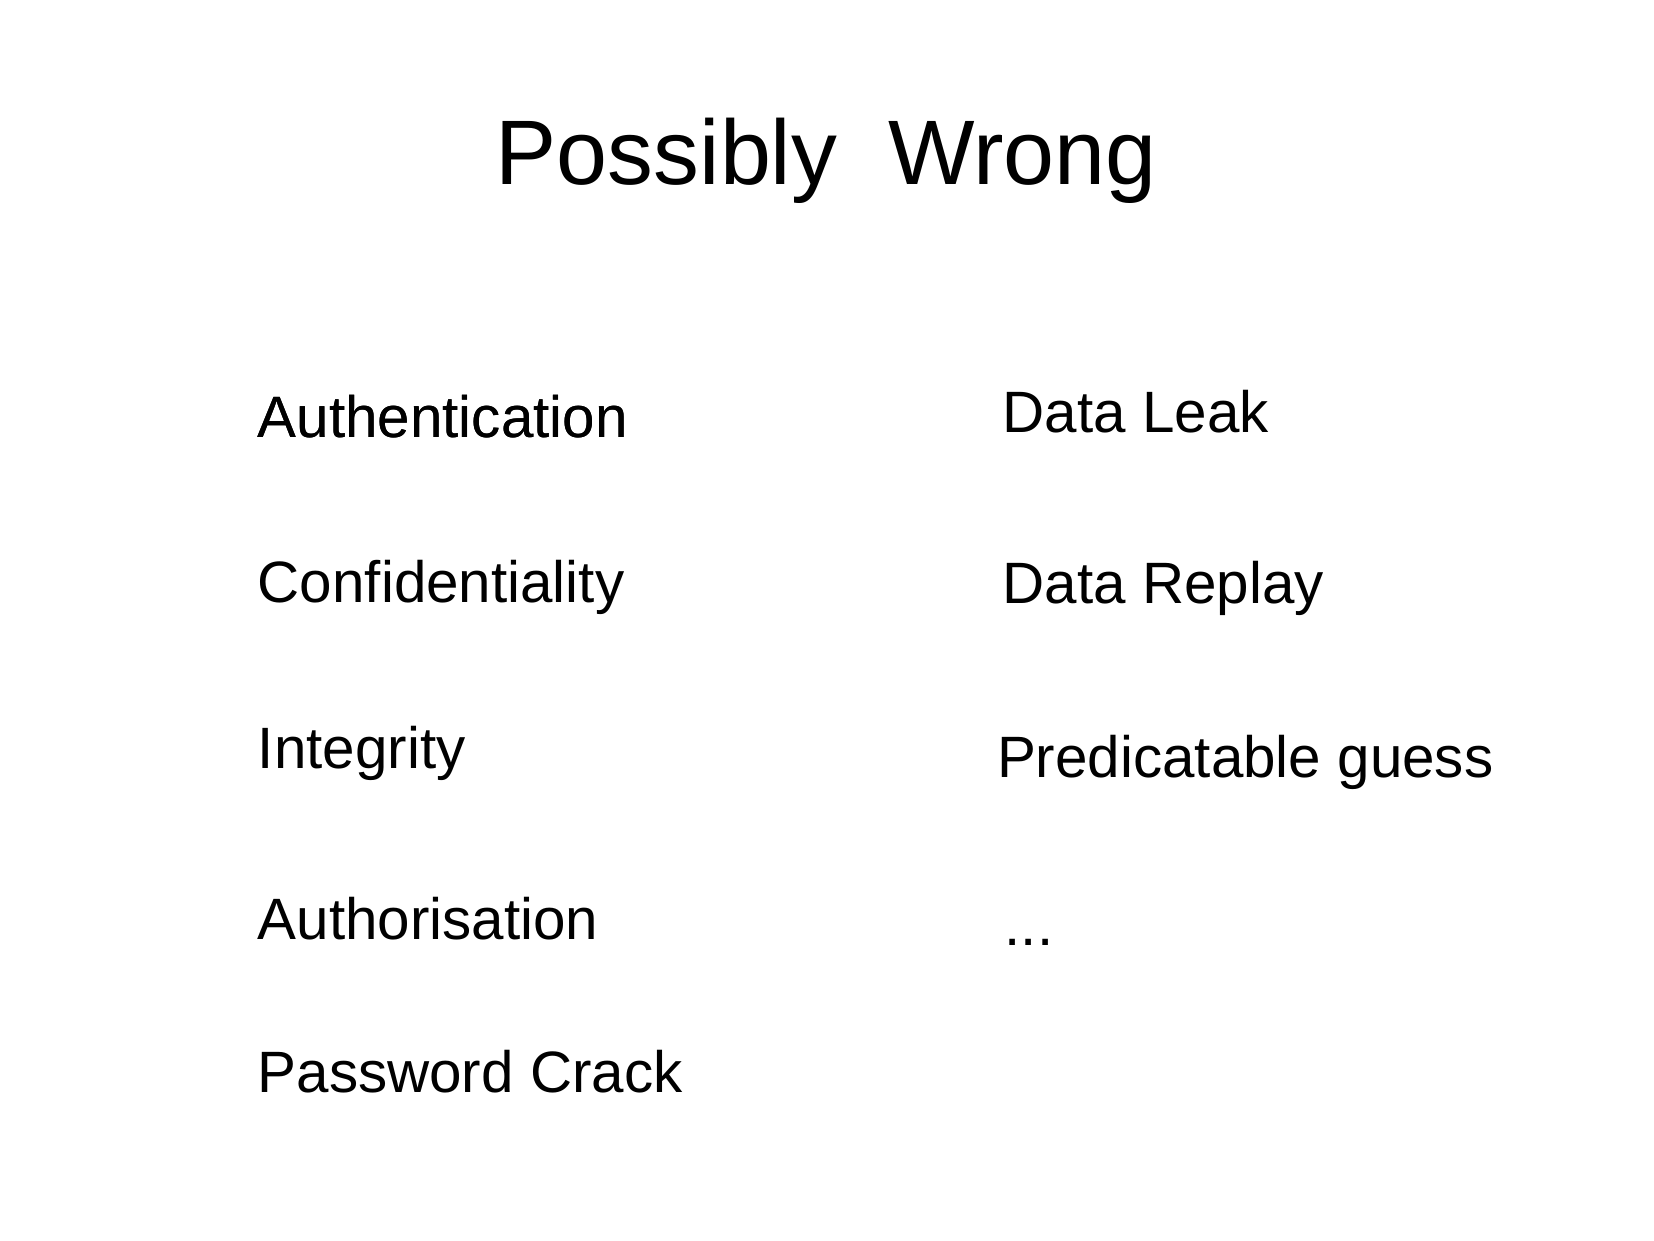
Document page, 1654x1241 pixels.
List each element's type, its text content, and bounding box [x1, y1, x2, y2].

text_box Data Leak [988, 372, 1285, 453]
text_box ... [990, 885, 1069, 965]
text_box Integrity [243, 707, 481, 788]
text_box Data Replay [988, 543, 1469, 624]
text_box Authentication [243, 377, 644, 458]
text_box Password Crack [243, 1032, 698, 1113]
text_box Predicatable guess [982, 717, 1654, 863]
text_box Confidentiality [243, 542, 640, 623]
text_box Authorisation [243, 879, 614, 960]
title Possibly Wrong [82, 49, 1571, 257]
